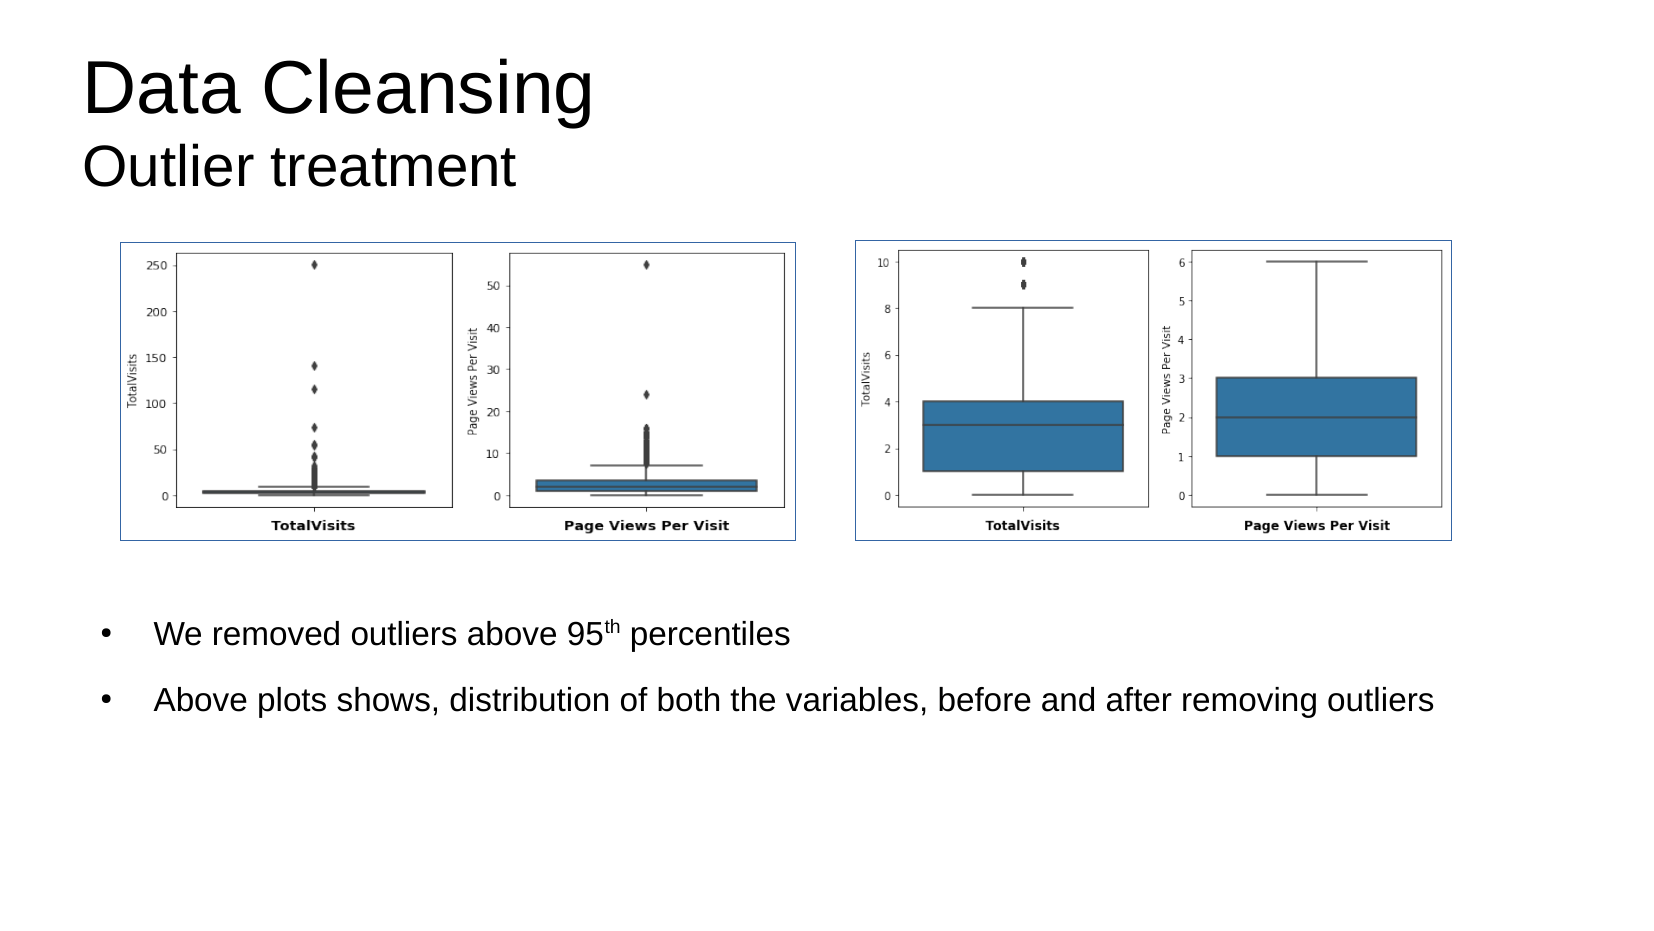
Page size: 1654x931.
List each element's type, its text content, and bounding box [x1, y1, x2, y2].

list We removed outliers above 95th percentiles Above plots shows, distribution of both the variables, before and after removing outliers [82, 615, 1571, 766]
picture [120, 242, 796, 541]
picture [855, 239, 1452, 541]
title Data Cleansing Outlier treatment [82, 30, 1571, 199]
